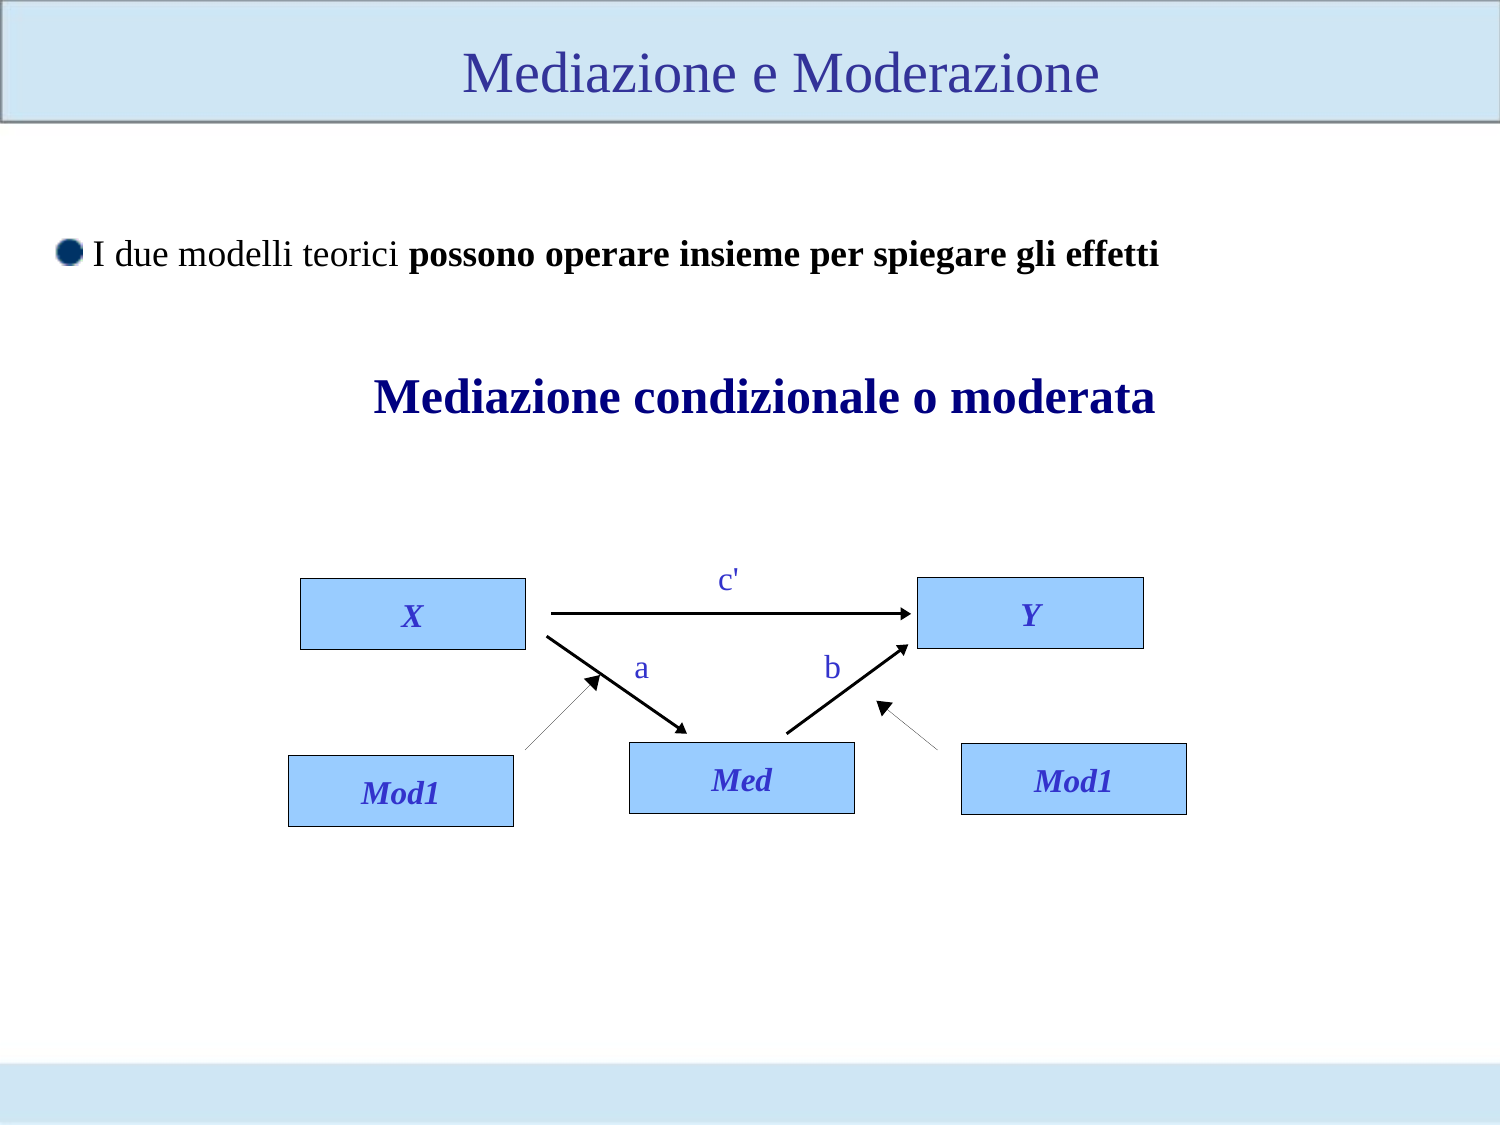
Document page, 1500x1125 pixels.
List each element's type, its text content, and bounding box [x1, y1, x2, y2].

text_box I due modelli teorici possono operare insieme per spiegare gli effetti Mediazione condizionale o moderata [37, 187, 1463, 431]
title Mediazione e Moderazione [249, 21, 1313, 117]
picture [0, 0, 1500, 1125]
text_box X [300, 578, 526, 650]
text_box c' [631, 549, 826, 638]
text_box Mod1 [288, 755, 514, 827]
text_box b [736, 638, 930, 746]
text_box Med [629, 742, 855, 814]
text_box Y [917, 577, 1144, 649]
text_box a [545, 638, 736, 745]
text_box Mod1 [961, 743, 1187, 815]
